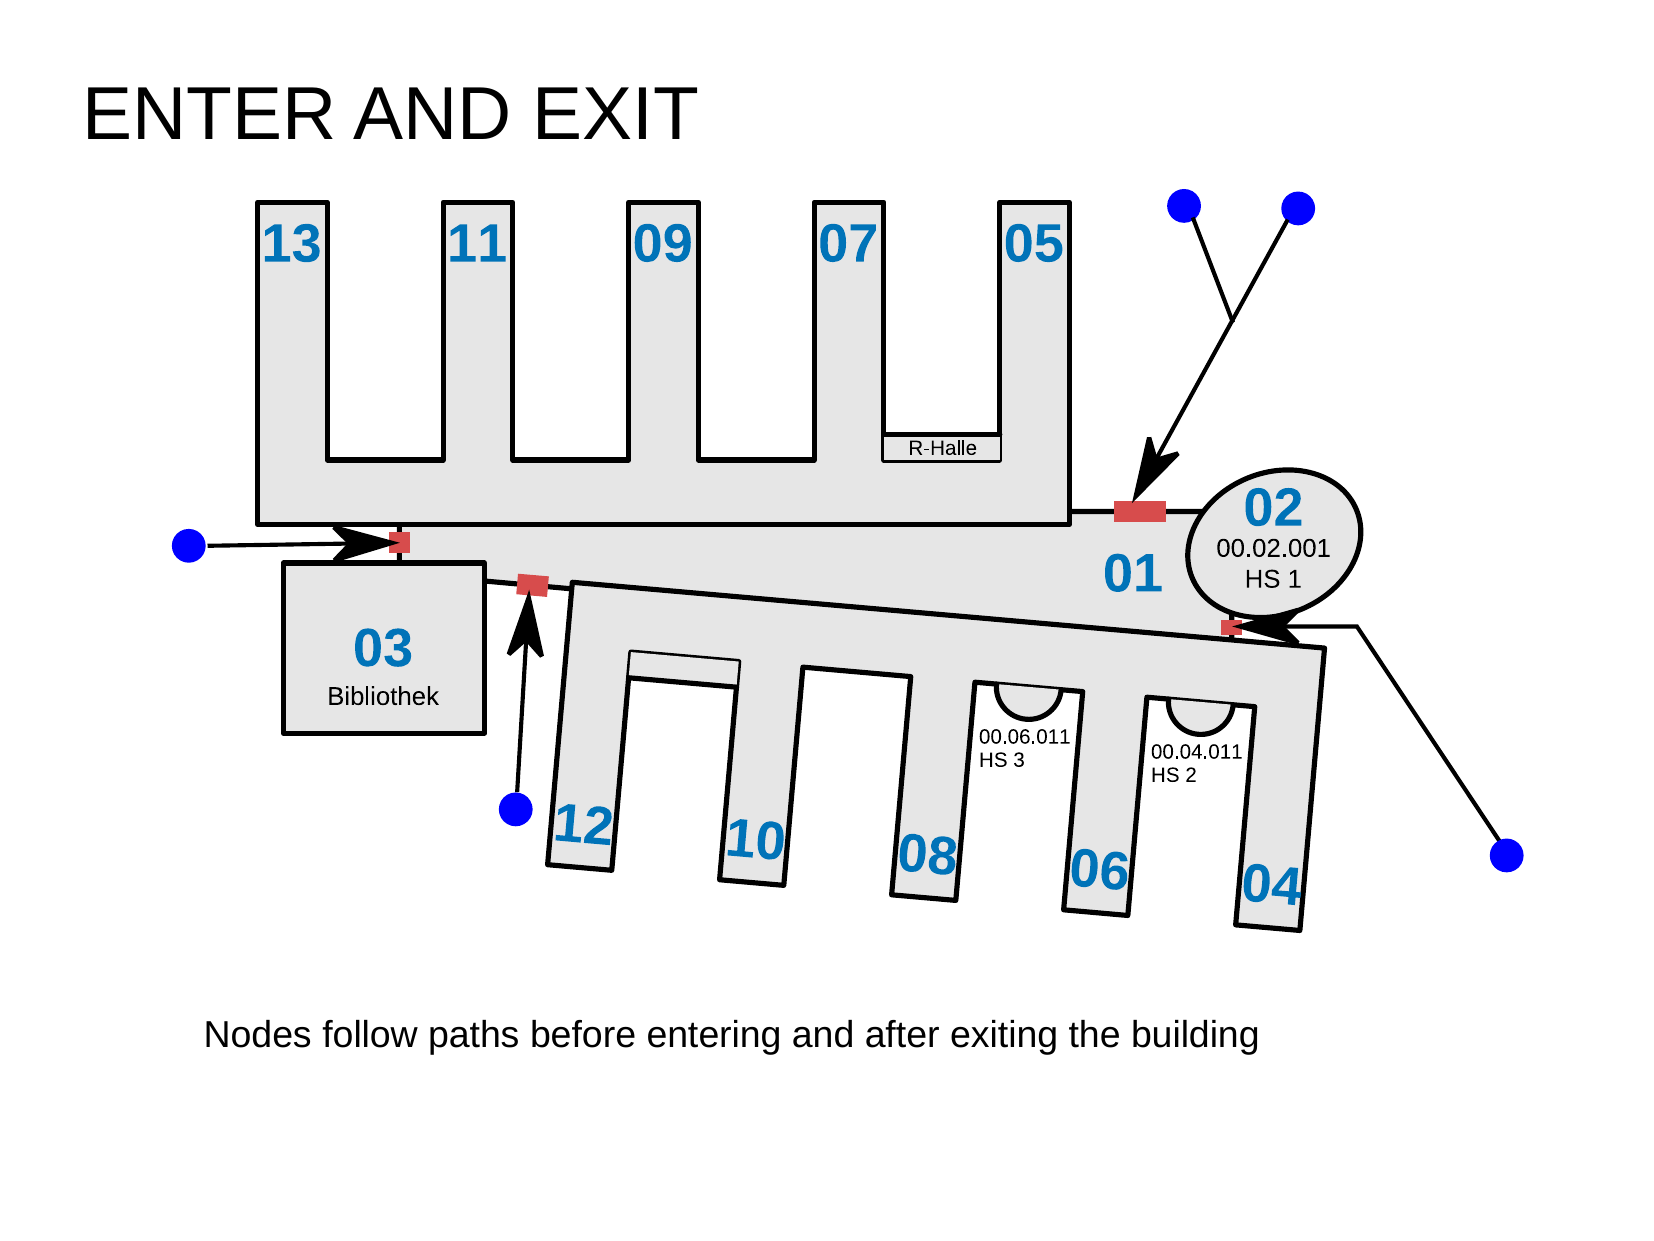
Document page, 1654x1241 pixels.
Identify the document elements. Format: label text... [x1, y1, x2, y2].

title ENTER AND EXIT [82, 49, 1571, 178]
picture [171, 188, 1524, 934]
text_box Nodes follow paths before entering and after exiting the building [188, 1006, 1607, 1063]
